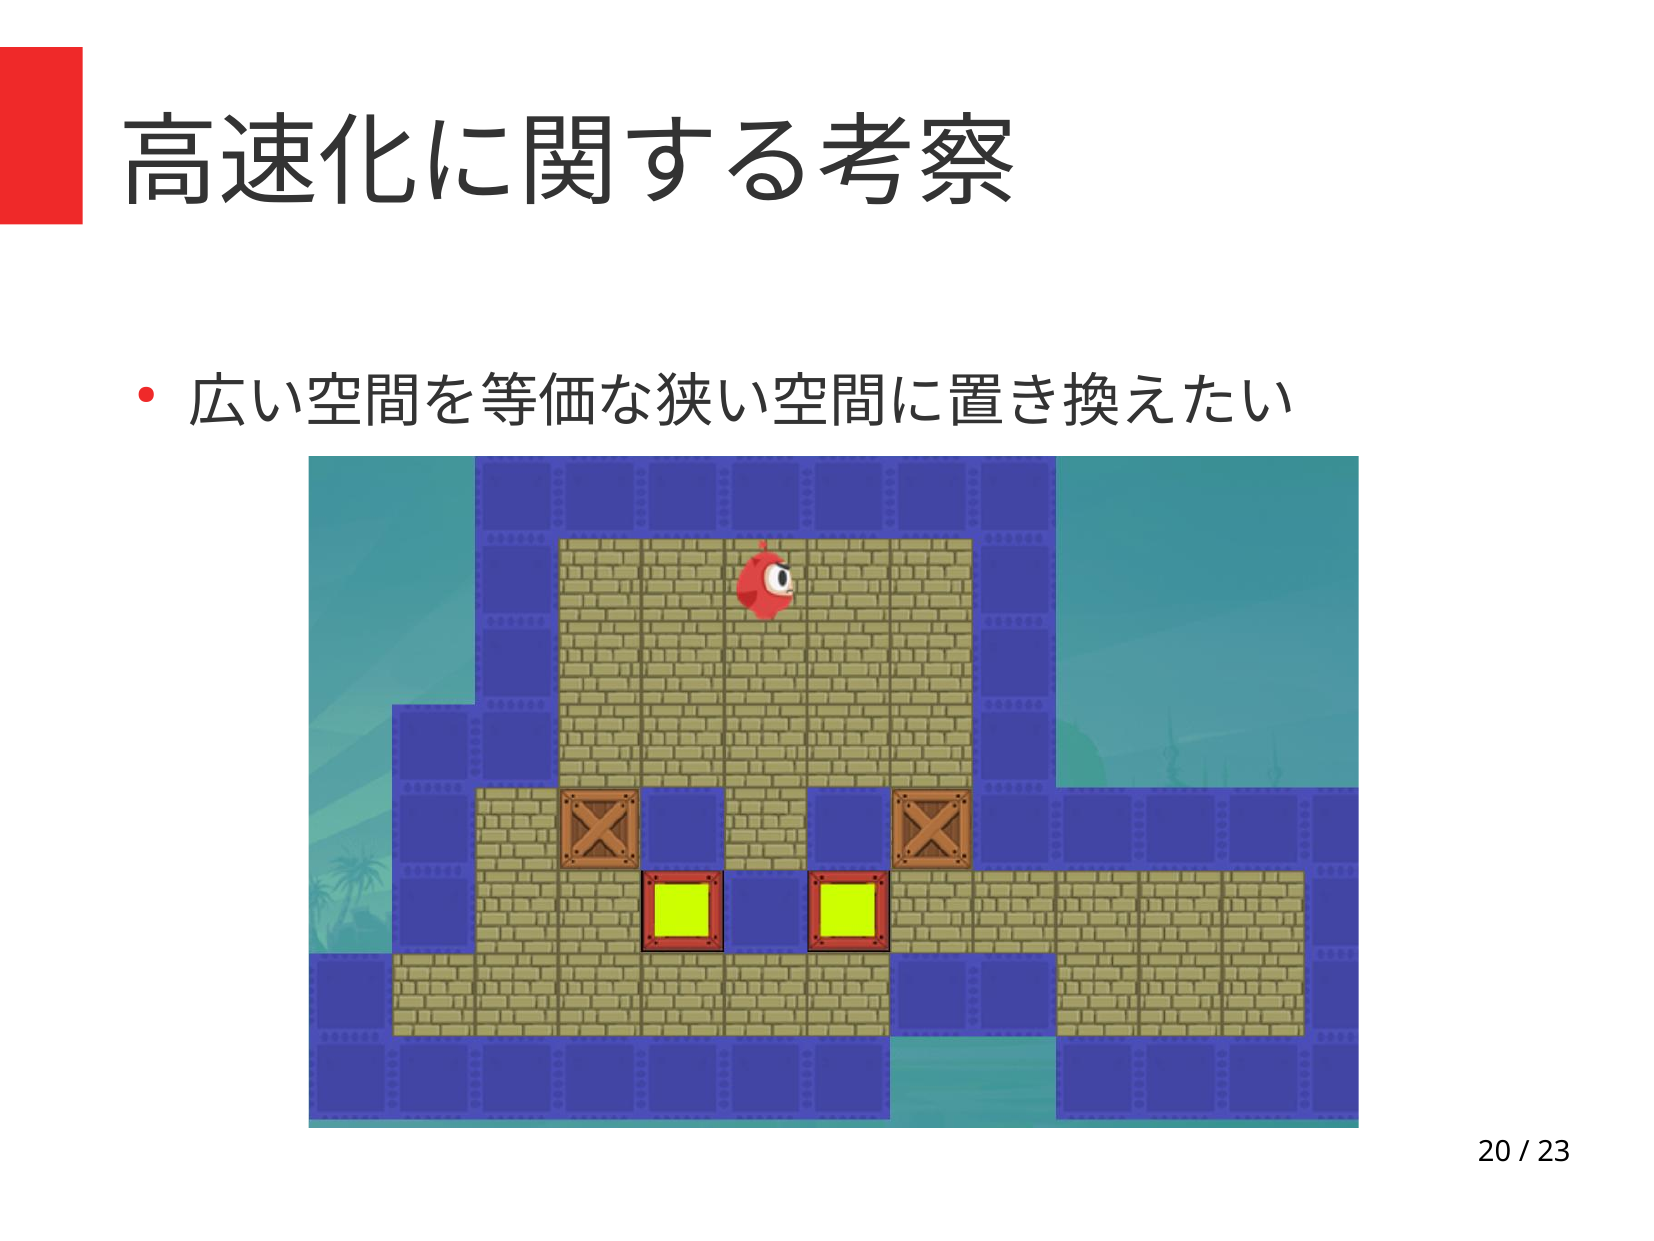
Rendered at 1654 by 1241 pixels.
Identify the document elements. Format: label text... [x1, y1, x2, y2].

list 広い空間を等価な狭い空間に置き換えたい [118, 354, 1536, 1074]
picture [308, 456, 1359, 1128]
title 高速化に関する考察 [118, 49, 1571, 257]
